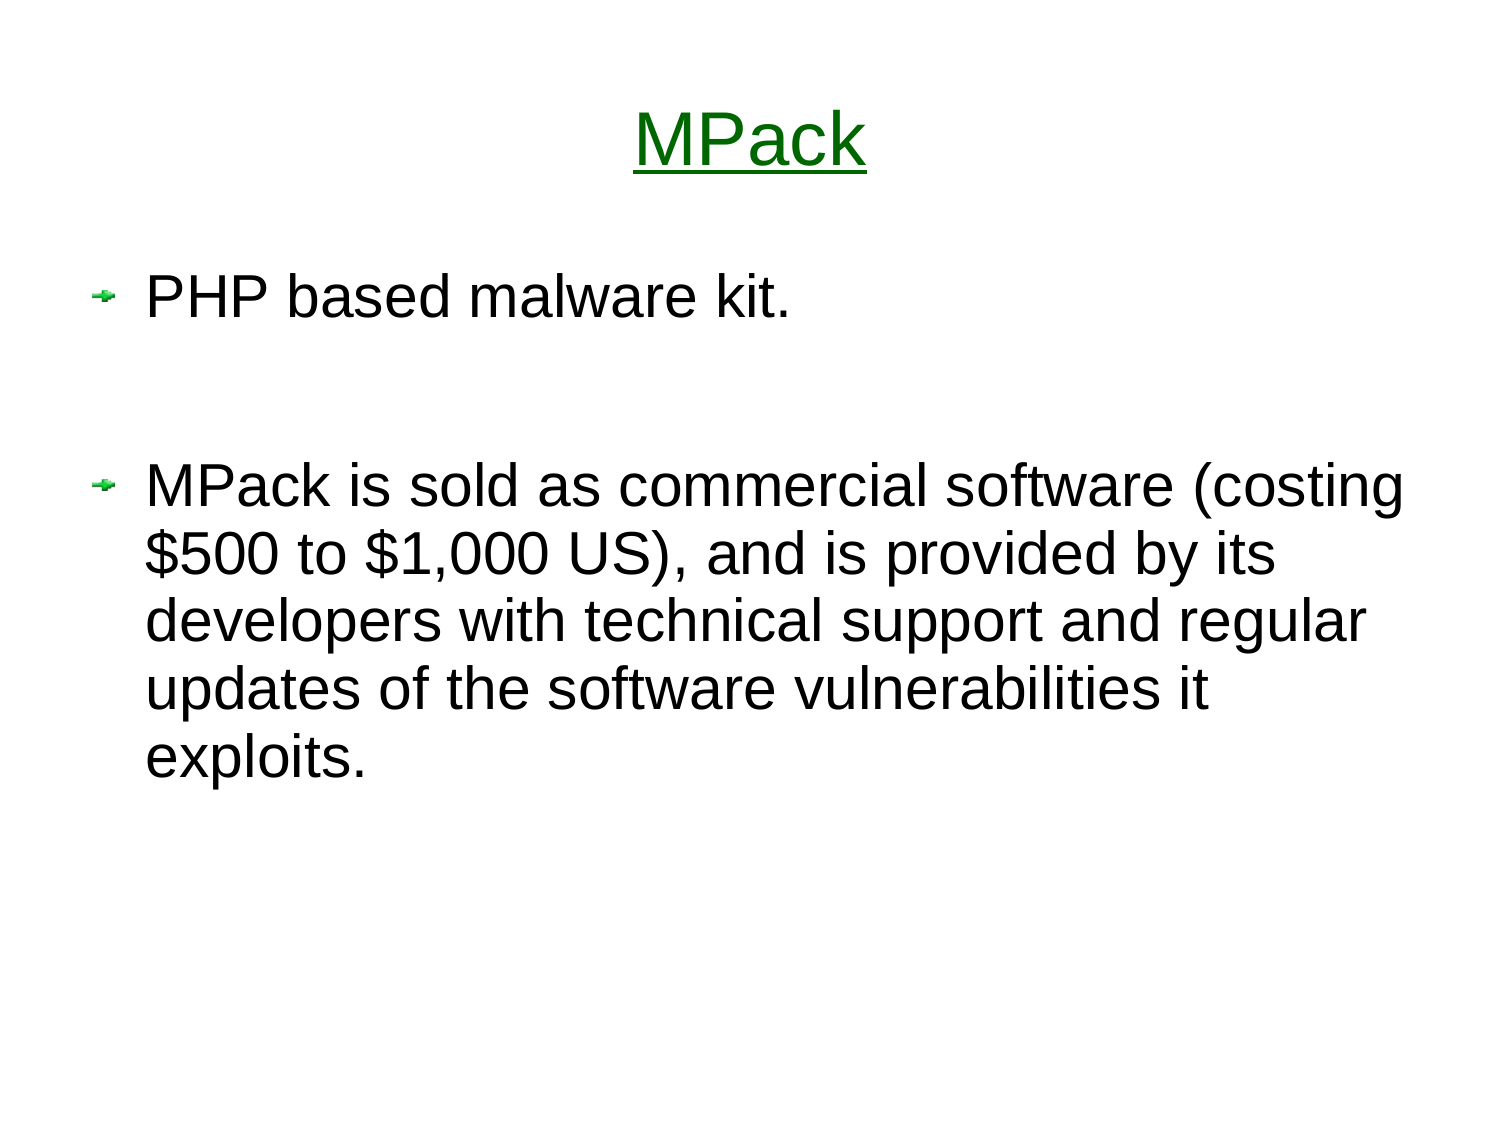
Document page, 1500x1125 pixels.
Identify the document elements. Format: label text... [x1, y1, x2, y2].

title MPack [75, 45, 1425, 233]
list PHP based malware kit. MPack is sold as commercial software (costing $500 to $1,000 US), and is provided by its developers with technical support and regular updates of the software vulnerabilities it exploits. [75, 262, 1425, 1006]
